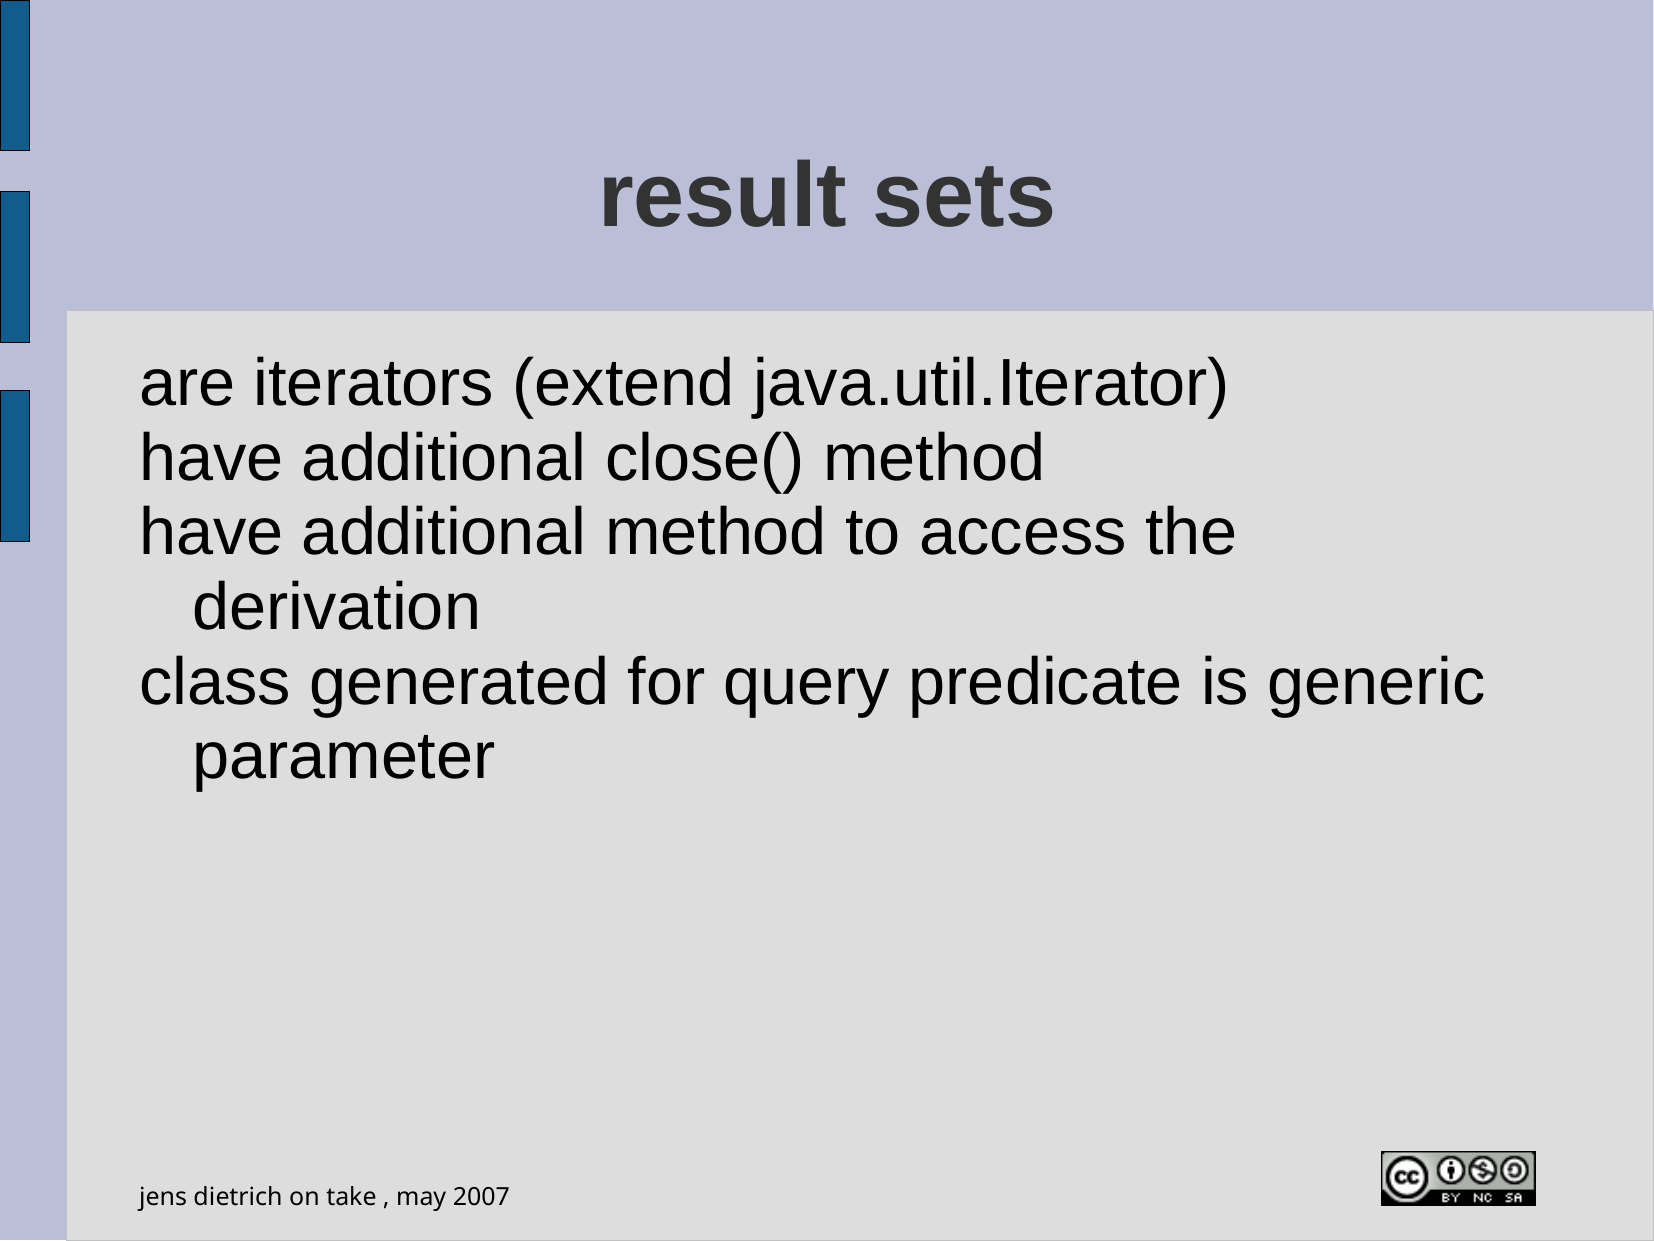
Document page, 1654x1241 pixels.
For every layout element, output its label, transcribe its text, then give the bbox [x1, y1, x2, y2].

list are iterators (extend java.util.Iterator) have additional close() method have additional method to access the derivation class generated for query predicate is generic parameter [121, 344, 1534, 1127]
title result sets [121, 91, 1534, 299]
picture [1381, 1151, 1536, 1206]
